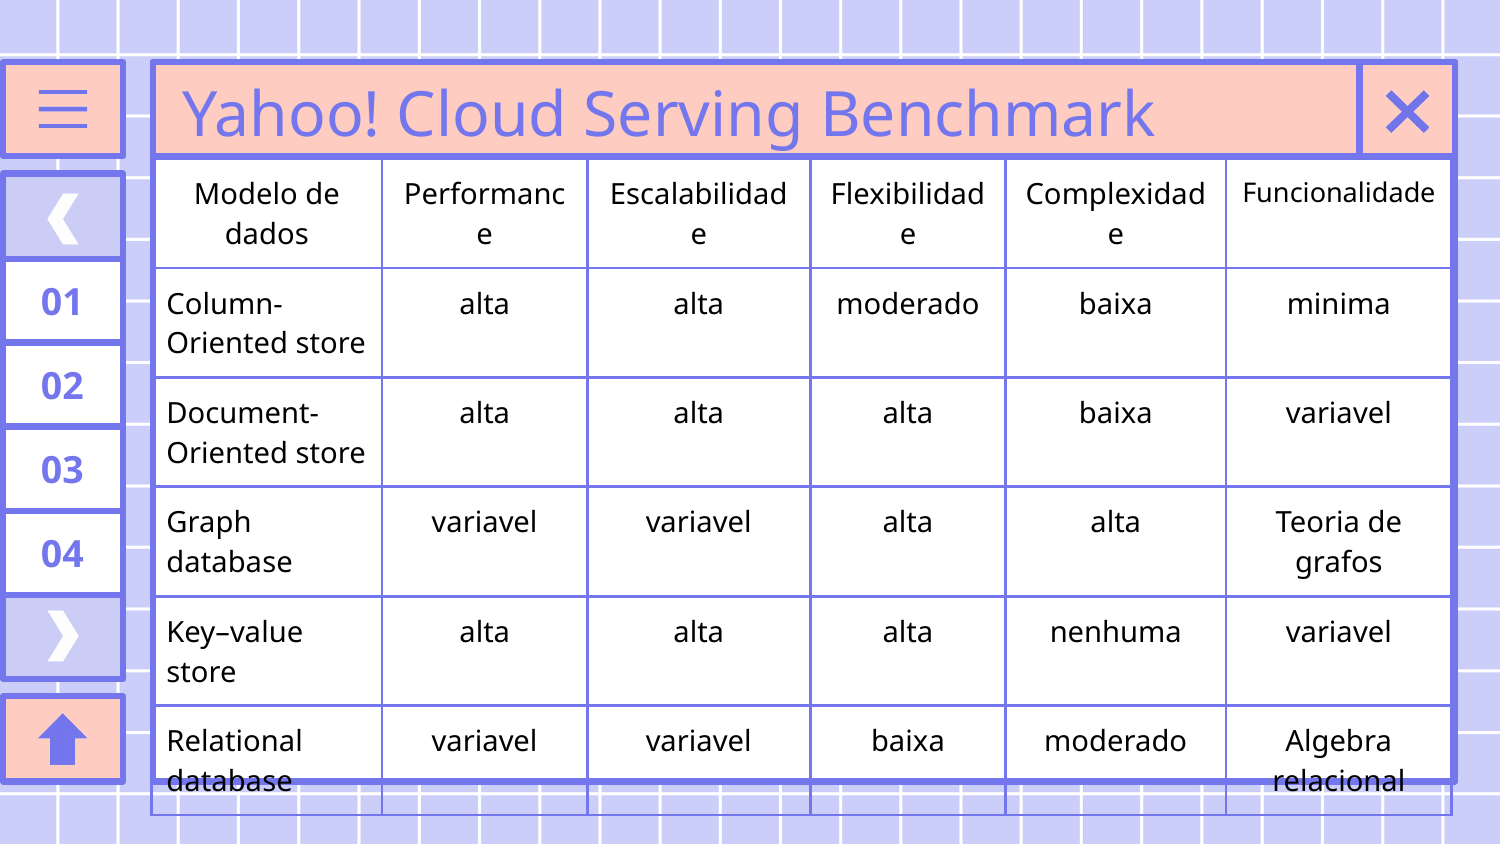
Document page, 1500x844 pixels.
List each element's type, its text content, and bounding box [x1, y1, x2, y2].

table_cell Key–value store [153, 598, 381, 704]
table_cell variavel [383, 707, 586, 814]
table_cell baixa [1007, 269, 1225, 376]
table_cell baixa [812, 707, 1004, 814]
picture [0, 0, 1500, 844]
table_cell Document- Oriented store [153, 379, 381, 485]
text_box 02 [20, 365, 104, 403]
table_cell minima [1227, 269, 1450, 376]
table_cell alta [383, 598, 586, 704]
table_cell variavel [383, 488, 586, 595]
table_cell alta [812, 488, 1004, 595]
table_cell moderado [1007, 707, 1225, 814]
table_cell Teoria de grafos [1227, 488, 1450, 595]
table_header Performance [383, 160, 586, 267]
table_cell alta [589, 598, 809, 704]
picture [37, 713, 87, 765]
table_cell alta [589, 379, 809, 485]
table_header Flexibilidade [812, 160, 1004, 267]
table_cell Relational database [153, 707, 381, 814]
table_cell Column- Oriented store [153, 269, 381, 376]
table_cell variavel [1227, 598, 1450, 704]
table_cell alta [589, 269, 809, 376]
table_cell variavel [589, 488, 809, 595]
picture [38, 610, 88, 662]
table_header Funcionalidade [1227, 160, 1450, 267]
table_cell Algebra relacional [1227, 707, 1450, 814]
table_cell Graph database [153, 488, 381, 595]
table_cell alta [812, 598, 1004, 704]
text_box 03 [20, 449, 104, 487]
table_cell variavel [1227, 379, 1450, 485]
table_header Complexidade [1007, 160, 1225, 267]
table_header Escalabilidade [589, 160, 809, 267]
title Yahoo! Cloud Serving Benchmark [182, 64, 1318, 157]
text_box 04 [20, 533, 104, 572]
table_cell nenhuma [1007, 598, 1225, 704]
table_cell alta [383, 379, 586, 485]
table_header Modelo de dados [153, 160, 381, 267]
text_box 01 [20, 281, 104, 319]
table_cell alta [1007, 488, 1225, 595]
table_cell variavel [589, 707, 809, 814]
picture [38, 193, 88, 245]
table_cell moderado [812, 269, 1004, 376]
picture [38, 90, 88, 128]
table_cell alta [812, 379, 1004, 485]
table_cell baixa [1007, 379, 1225, 485]
table_cell alta [383, 269, 586, 376]
